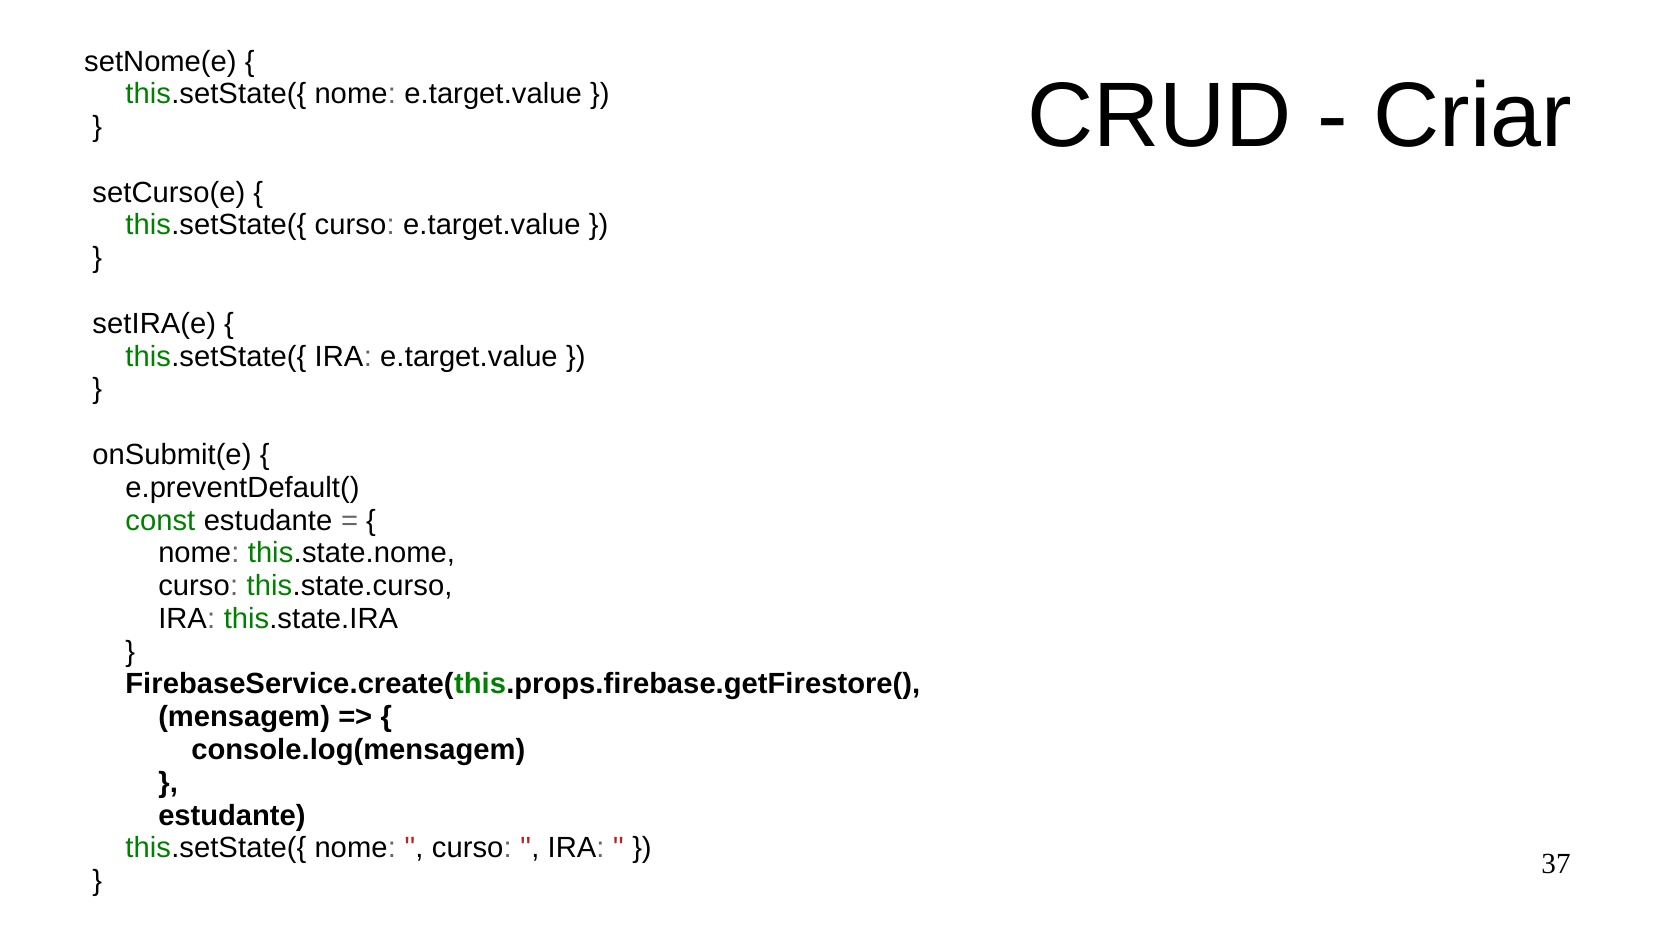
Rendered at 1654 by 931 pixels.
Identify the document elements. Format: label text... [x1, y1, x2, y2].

text_box setNome(e) { this.setState({ nome: e.target.value }) } setCurso(e) { this.setState({ curso: e.target.value }) } setIRA(e) { this.setState({ IRA: e.target.value }) } onSubmit(e) { e.preventDefault() const estudante = { nome: this.state.nome, curso: this.state.curso, IRA: this.state.IRA } FirebaseService.create(this.props.firebase.getFirestore(), (mensagem) => { console.log(mensagem) }, estudante) this.setState({ nome: '', curso: '', IRA: '' }) } [44, 37, 1506, 931]
title CRUD - Criar [1506, 37, 1573, 193]
